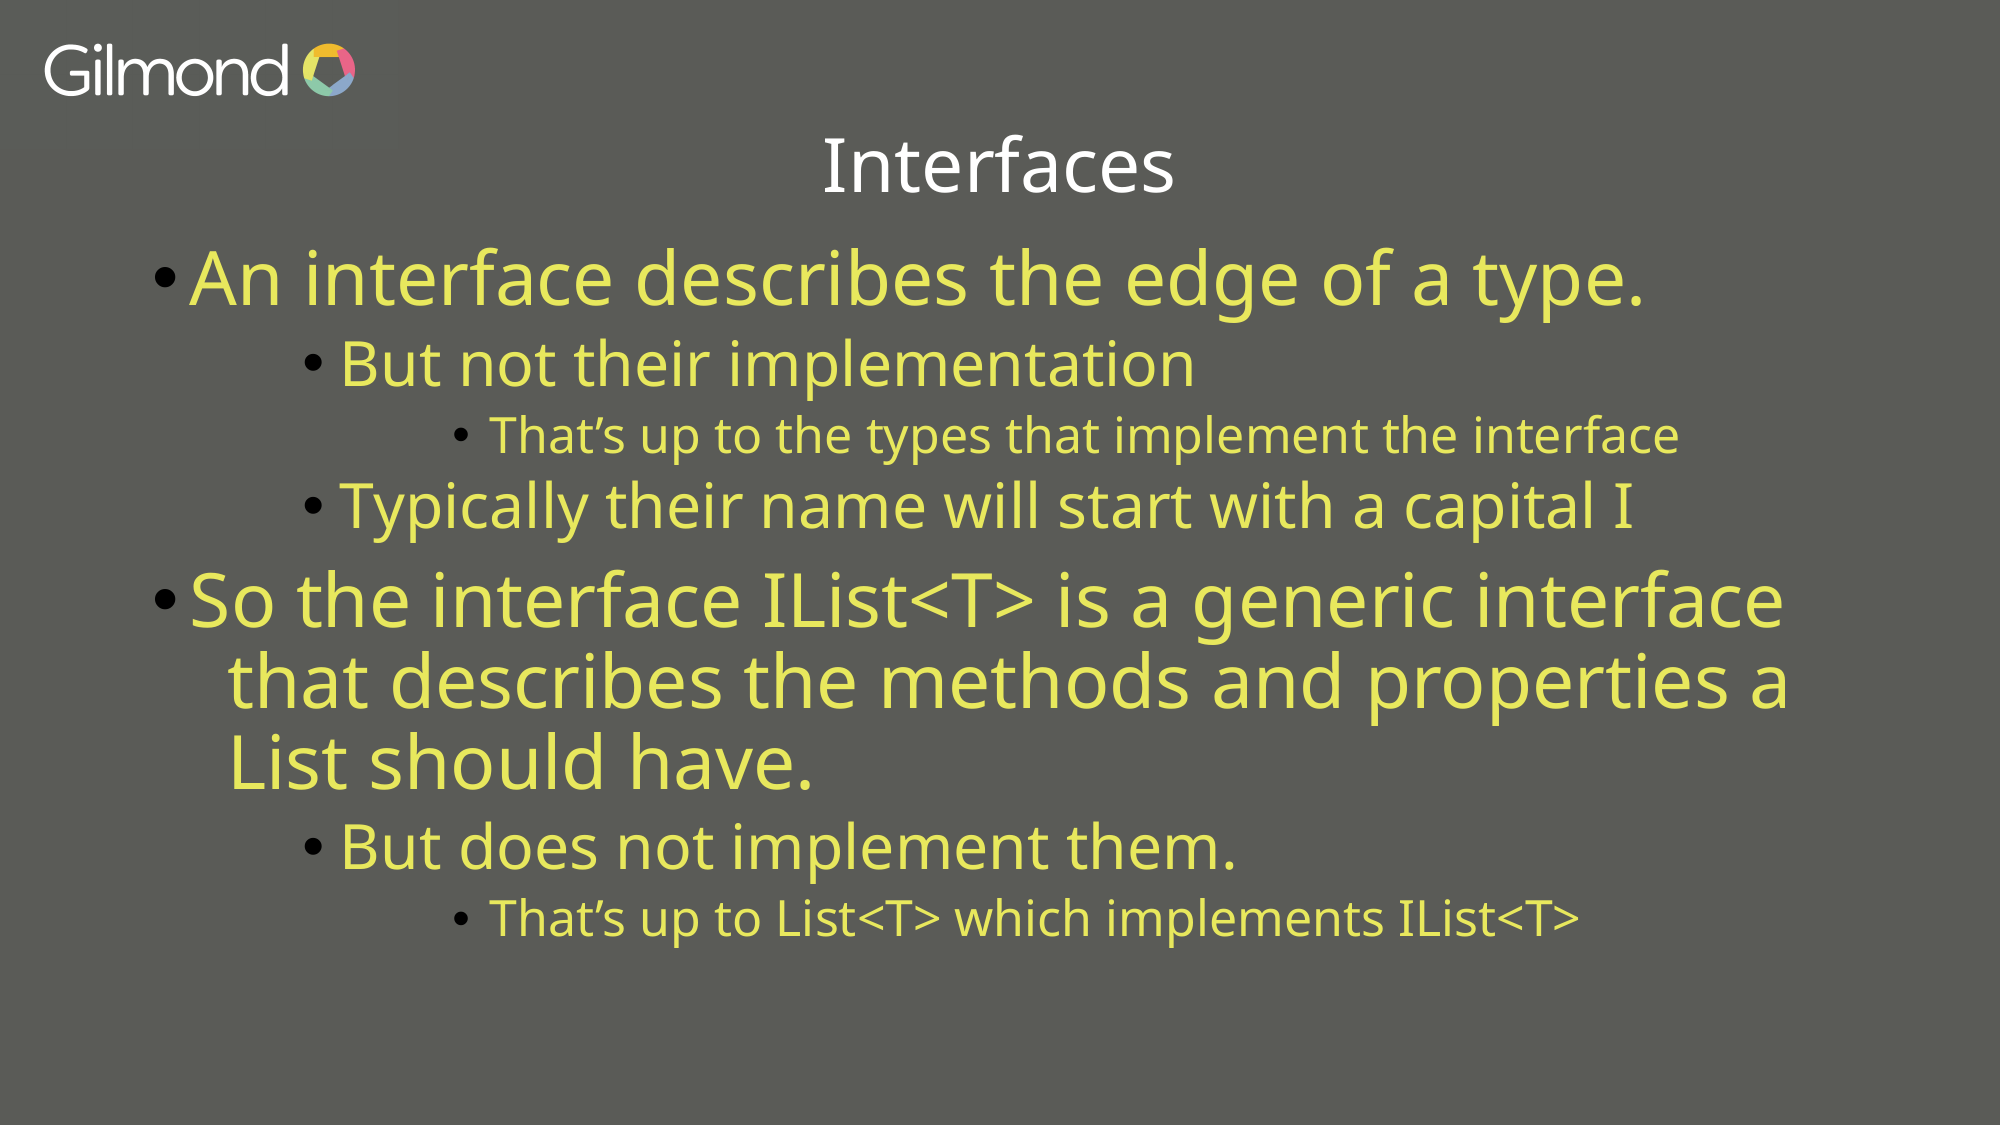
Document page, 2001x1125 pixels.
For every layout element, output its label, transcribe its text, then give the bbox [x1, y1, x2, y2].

title Interfaces [137, 59, 1863, 233]
list An interface describes the edge of a type. But not their implementation That’s up to the types that implement the interface Typically their name will start with a capital I So the interface IList<T> is a generic interface that describes the methods and properties a List should have. But does not implement them. That’s up to List<T> which implements IList<T> [137, 233, 1863, 1053]
picture [0, 0, 399, 149]
